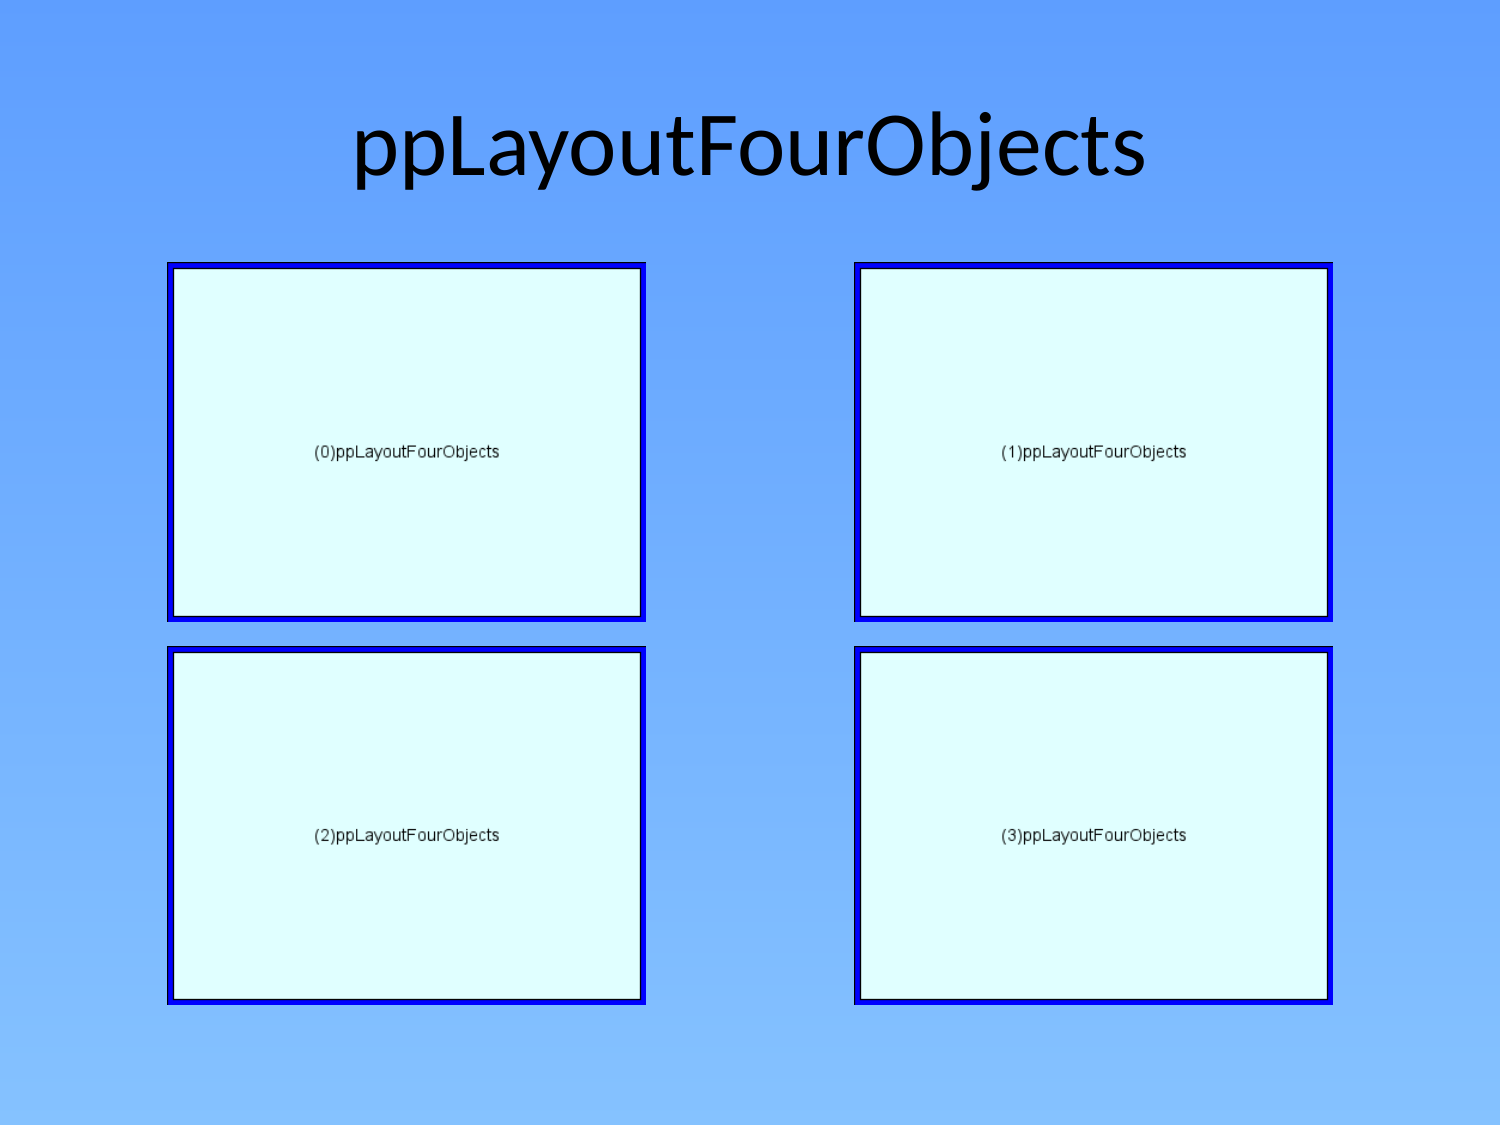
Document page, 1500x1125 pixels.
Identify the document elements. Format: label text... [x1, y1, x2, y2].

picture [854, 646, 1333, 1006]
title ppLayoutFourObjects [75, 45, 1426, 233]
picture [854, 262, 1333, 622]
picture [167, 262, 646, 622]
picture [167, 646, 646, 1006]
